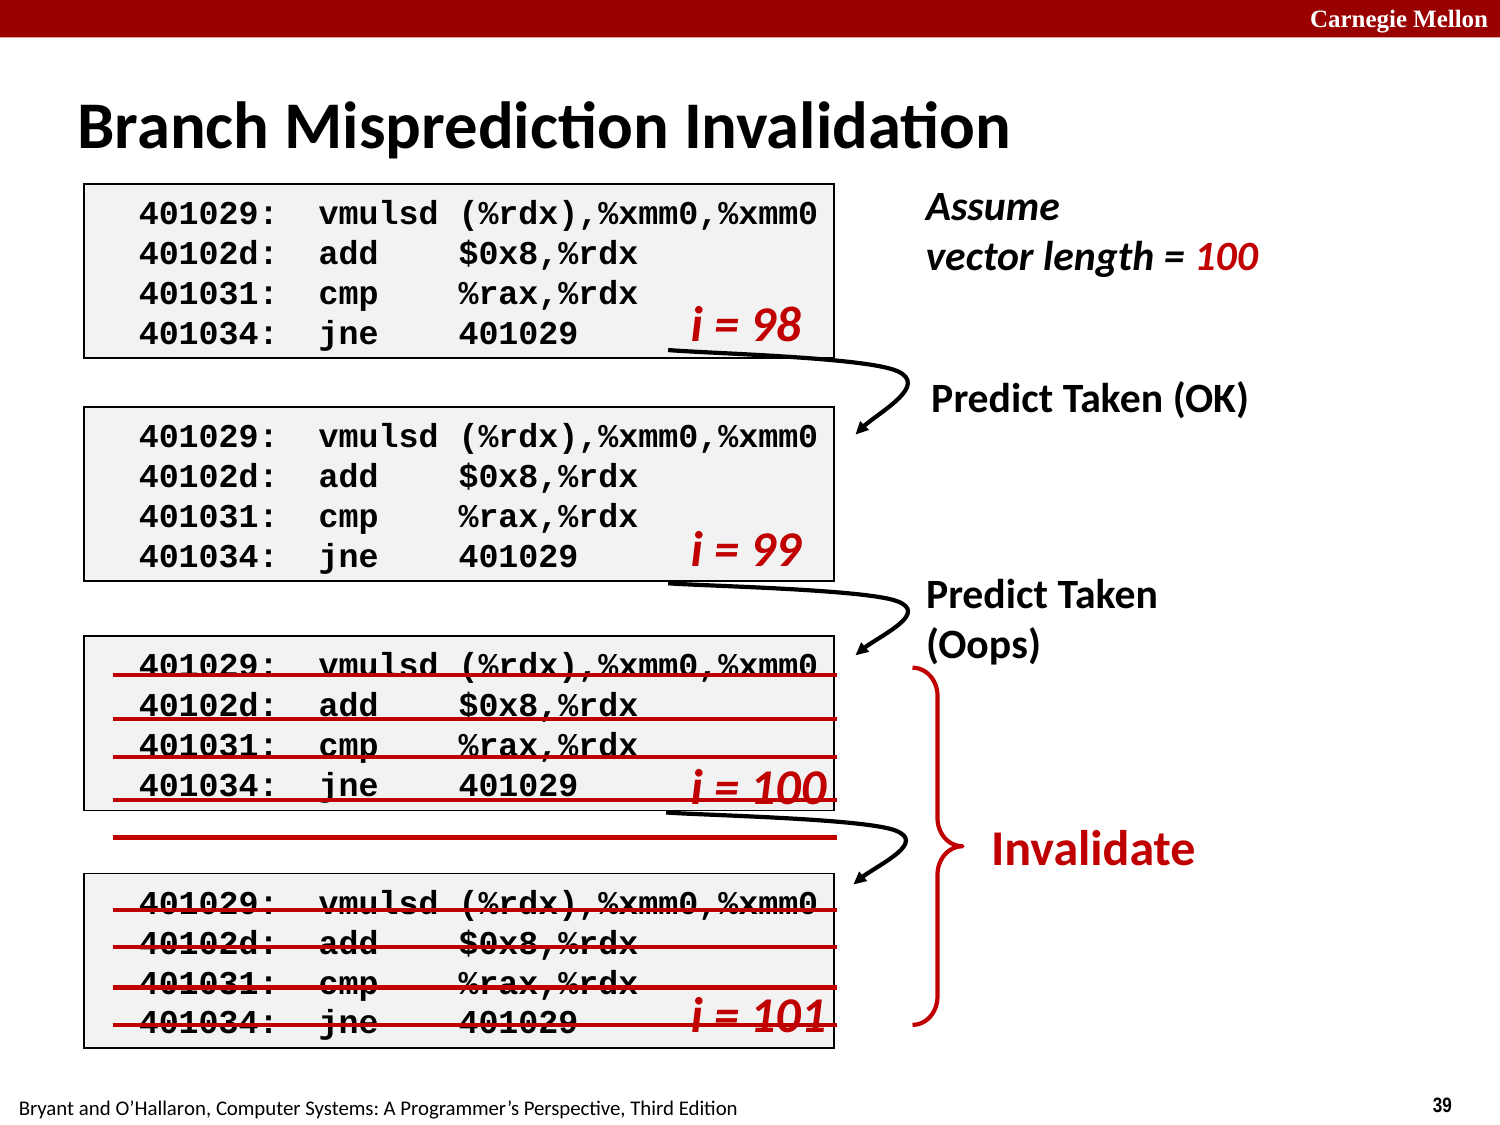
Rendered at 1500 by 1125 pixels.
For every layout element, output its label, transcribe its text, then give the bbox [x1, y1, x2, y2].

text_box i = 101 [783, 1004, 795, 1023]
text_box i = 100 [675, 816, 797, 822]
text_box i = 99 [675, 509, 816, 585]
text_box Assume vector length = 100 [911, 171, 1274, 287]
text_box 401029: vmulsd (%rdx),%xmm0,%xmm0 40102d: add $0x8,%rdx 401031: cmp %rax,%rdx 401034: jne 401029 [83, 873, 834, 1048]
text_box 401029: vmulsd (%rdx),%xmm0,%xmm0 40102d: add $0x8,%rdx 401031: cmp %rax,%rdx 401034: jne 401029 [83, 636, 834, 811]
text_box i = 100 [675, 746, 842, 819]
text_box Predict Taken (OK) [916, 363, 1265, 429]
text_box i = 98 [675, 284, 816, 360]
text_box Invalidate [976, 808, 1211, 884]
text_box i = 100 [783, 776, 795, 798]
text_box Predict Taken (Oops) [911, 559, 1174, 675]
text_box i = 100 [808, 776, 820, 798]
text_box 401029: vmulsd (%rdx),%xmm0,%xmm0 40102d: add $0x8,%rdx 401031: cmp %rax,%rdx 401034: jne 401029 [83, 183, 834, 359]
text_box i = 101 [675, 975, 842, 1051]
text_box 401029: vmulsd (%rdx),%xmm0,%xmm0 40102d: add $0x8,%rdx 401031: cmp %rax,%rdx 401034: jne 401029 [83, 406, 834, 582]
title Branch Misprediction Invalidation [62, 75, 1366, 169]
